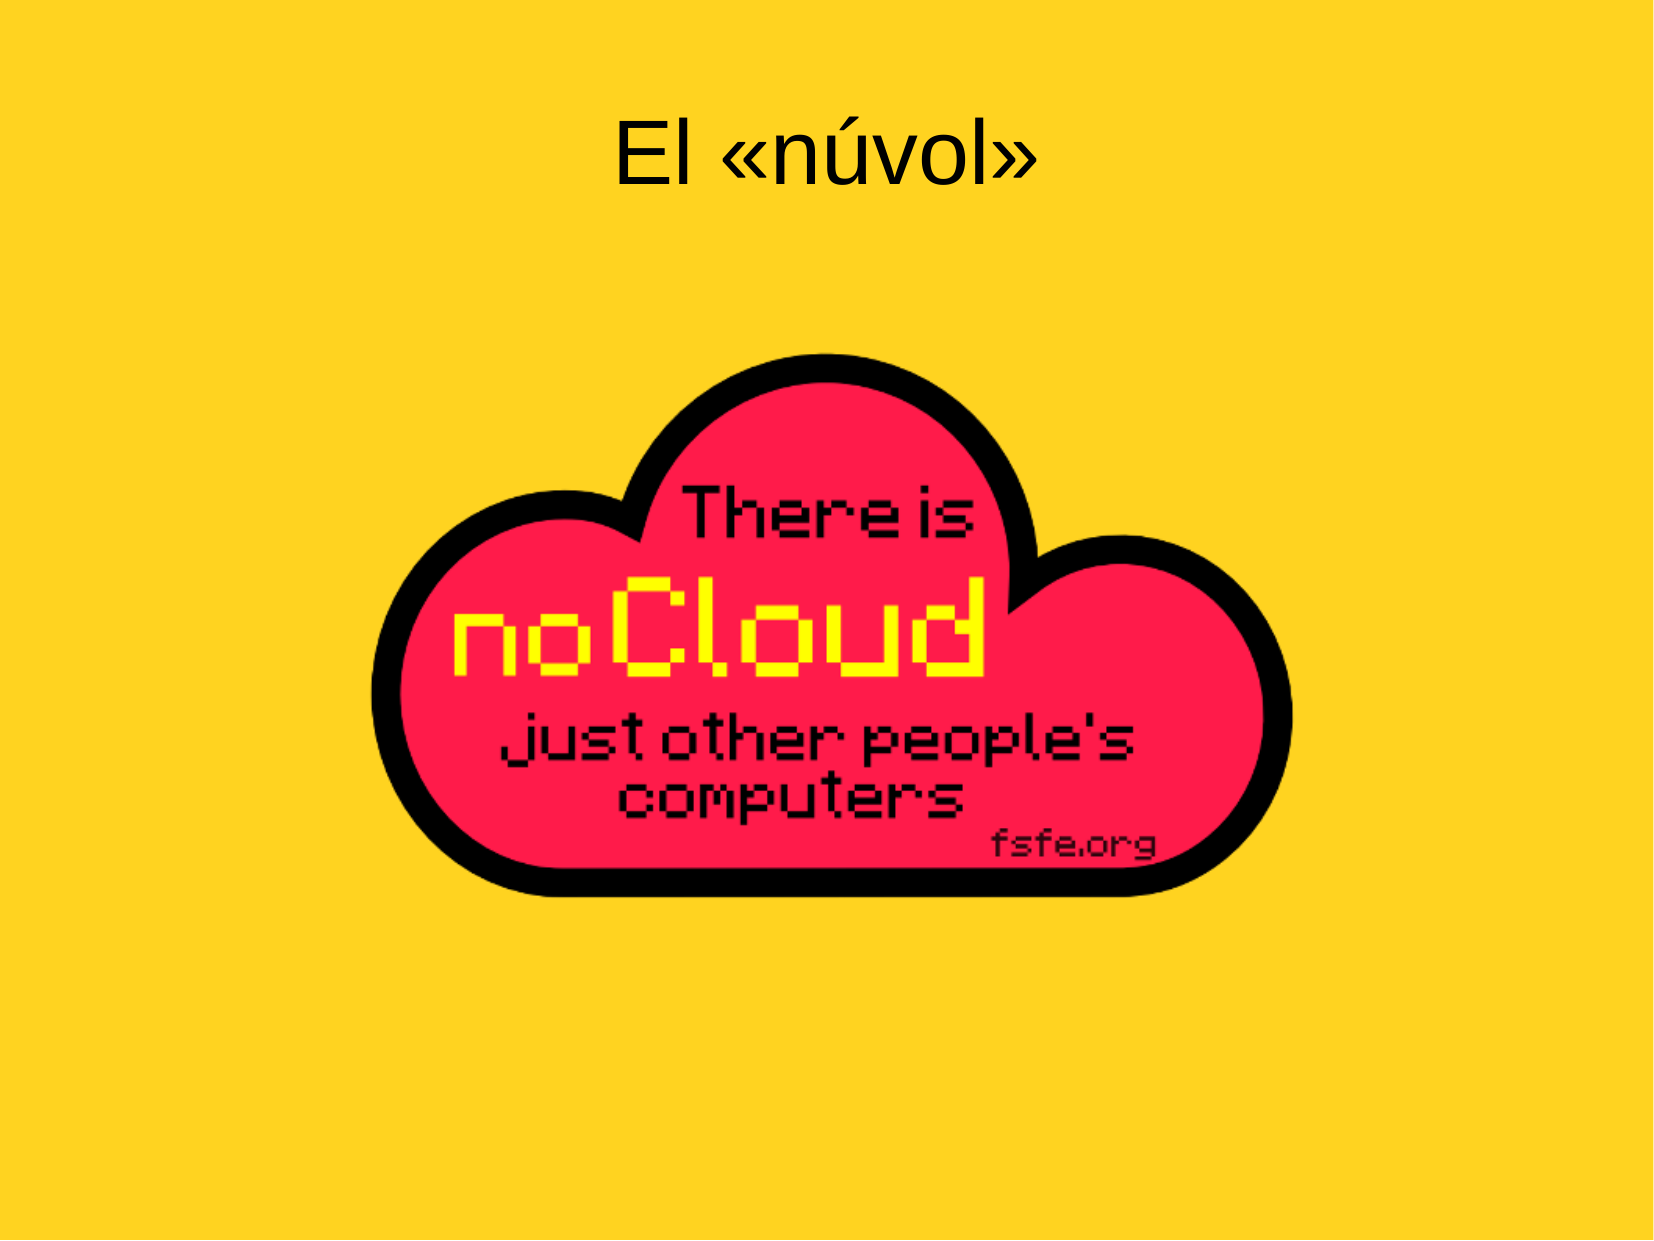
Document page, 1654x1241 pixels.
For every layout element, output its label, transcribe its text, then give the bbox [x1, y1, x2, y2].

title El «núvol» [82, 49, 1571, 257]
picture [361, 317, 1299, 925]
